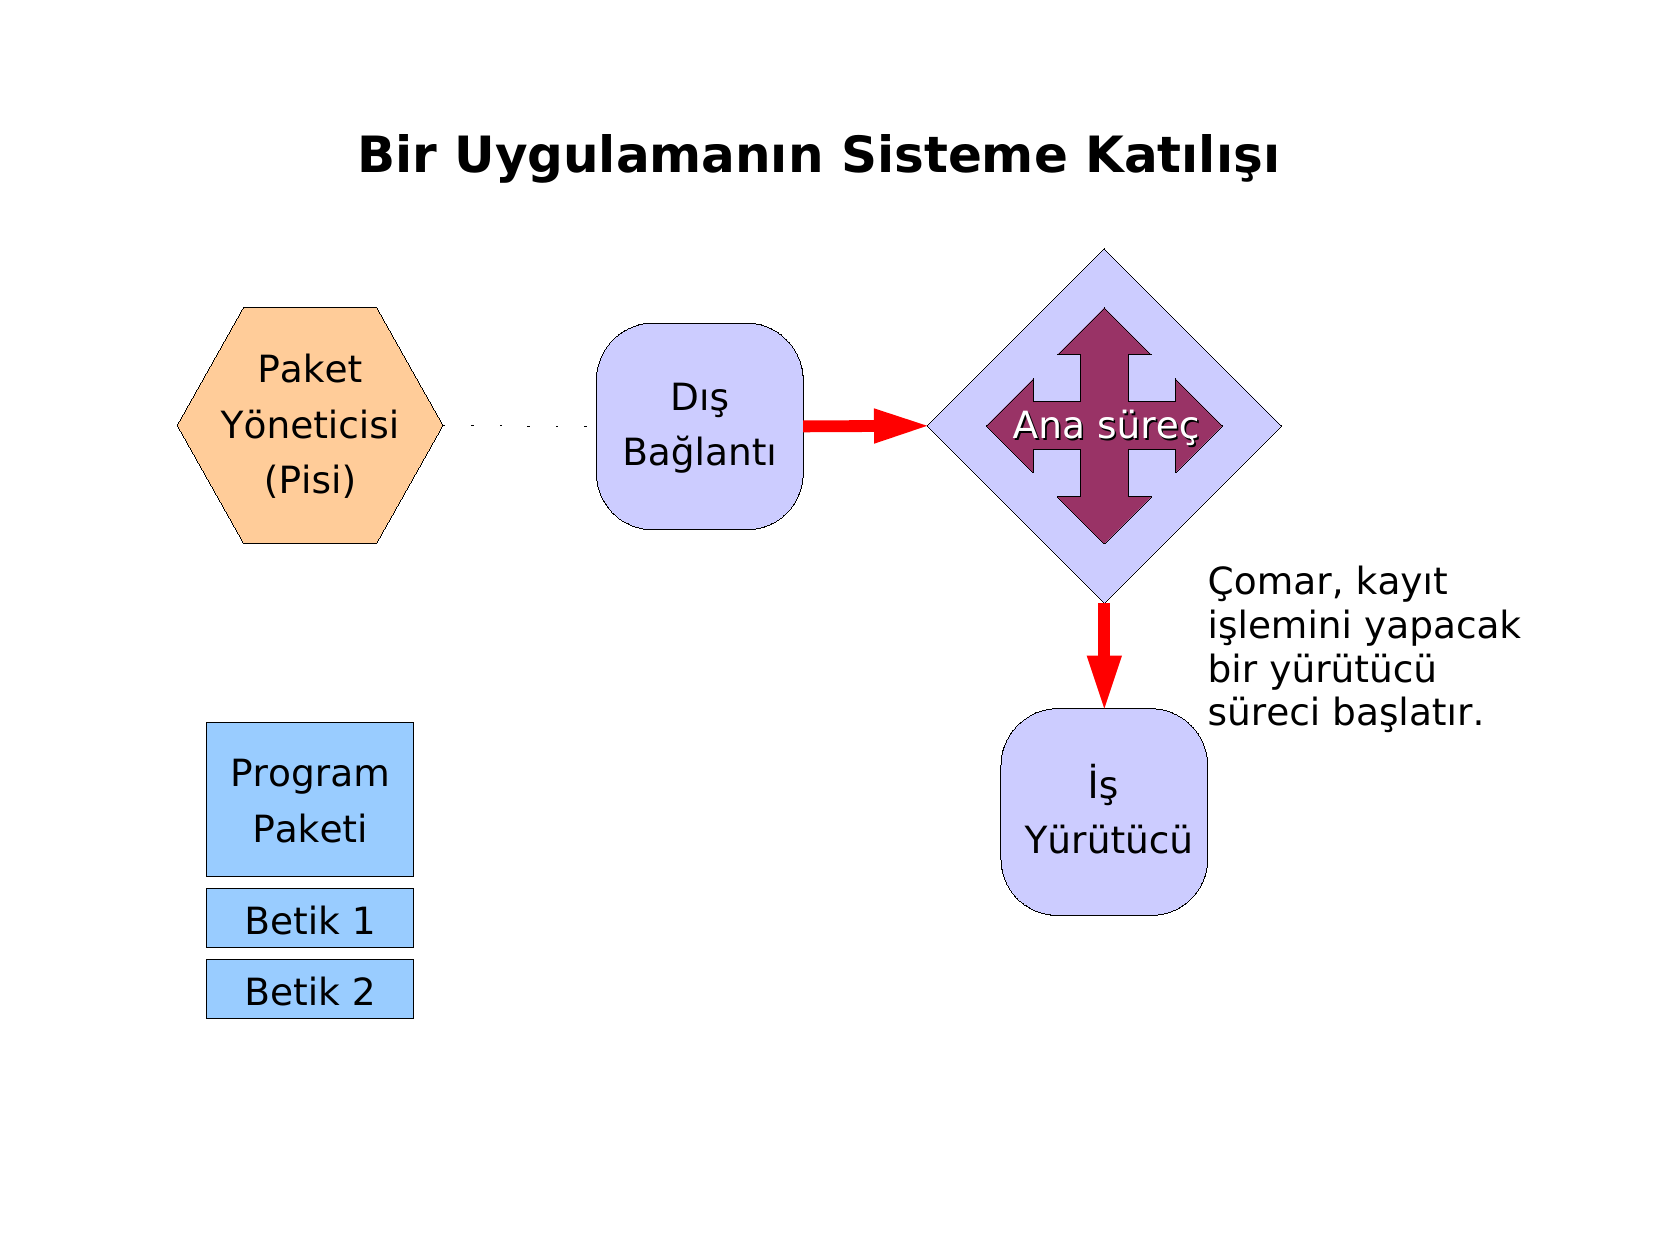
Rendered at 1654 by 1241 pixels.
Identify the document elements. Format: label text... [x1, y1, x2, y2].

text_box [1005, 504, 1204, 603]
text_box Betik 1 [229, 892, 391, 951]
text_box [206, 722, 414, 877]
text_box İş Yürütücü [1009, 755, 1209, 870]
text_box Betik 2 [229, 963, 391, 1022]
text_box [1270, 414, 1282, 438]
text_box Ana süreç [997, 396, 1270, 504]
text_box [206, 888, 414, 948]
text_box [206, 959, 414, 1019]
text_box [224, 510, 396, 544]
text_box [596, 323, 804, 530]
text_box Dış Bağlantı [607, 367, 793, 482]
text_box Paket Yöneticisi (Pisi) [205, 340, 415, 510]
text_box [177, 375, 205, 475]
text_box Program Paketi [215, 744, 405, 859]
text_box [927, 248, 1252, 496]
text_box Bir Uygulamanın Sisteme Katılışı [342, 118, 1297, 192]
text_box [415, 375, 443, 475]
text_box Çomar, kayıt işlemini yapacak bir yürütücü süreci başlatır. [1192, 552, 1537, 742]
text_box [225, 307, 396, 340]
text_box [1000, 708, 1207, 916]
